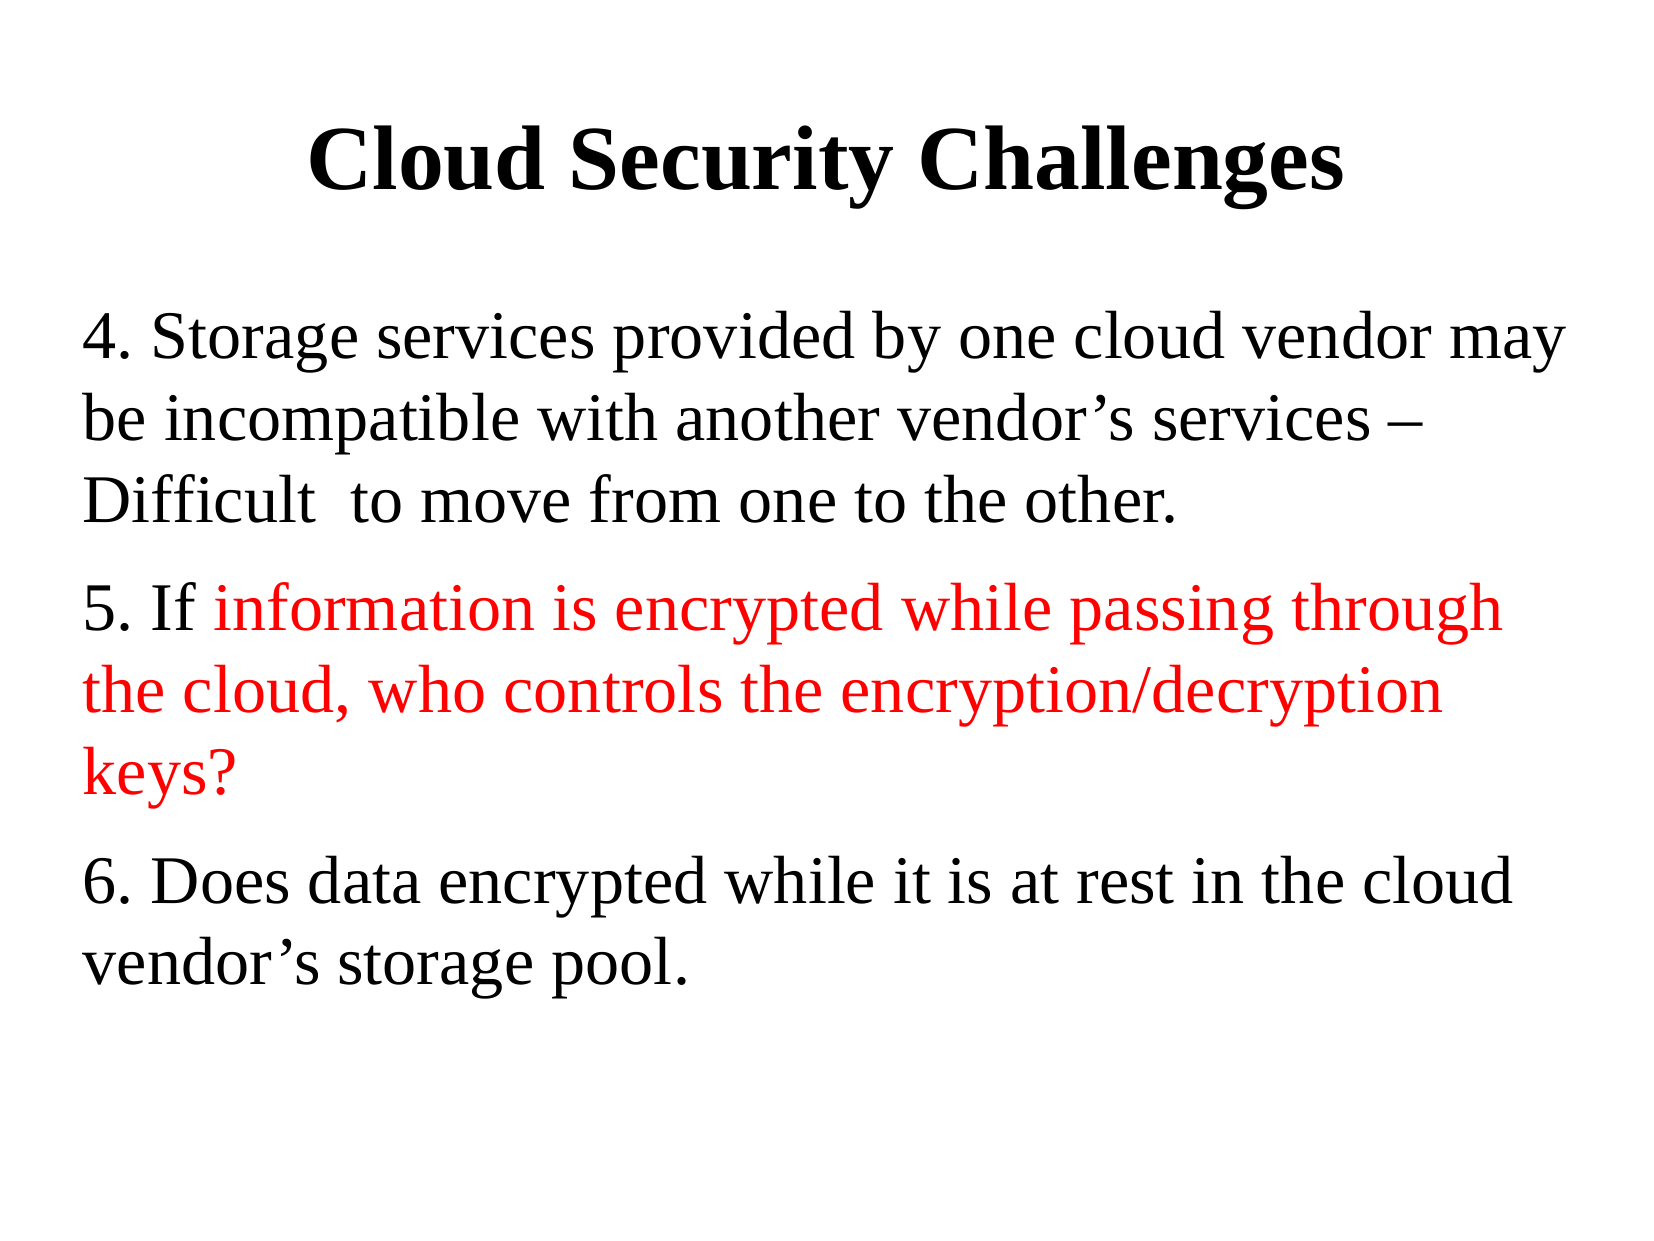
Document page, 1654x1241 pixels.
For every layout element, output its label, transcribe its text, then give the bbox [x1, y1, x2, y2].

list 4. Storage services provided by one cloud vendor may be incompatible with another vendor’s services – Difficult to move from one to the other. 5. If information is encrypted while passing through the cloud, who controls the encryption/decryption keys? 6. Does data encrypted while it is at rest in the cloud vendor’s storage pool. [82, 290, 1571, 1010]
title Cloud Security Challenges [82, 49, 1571, 257]
